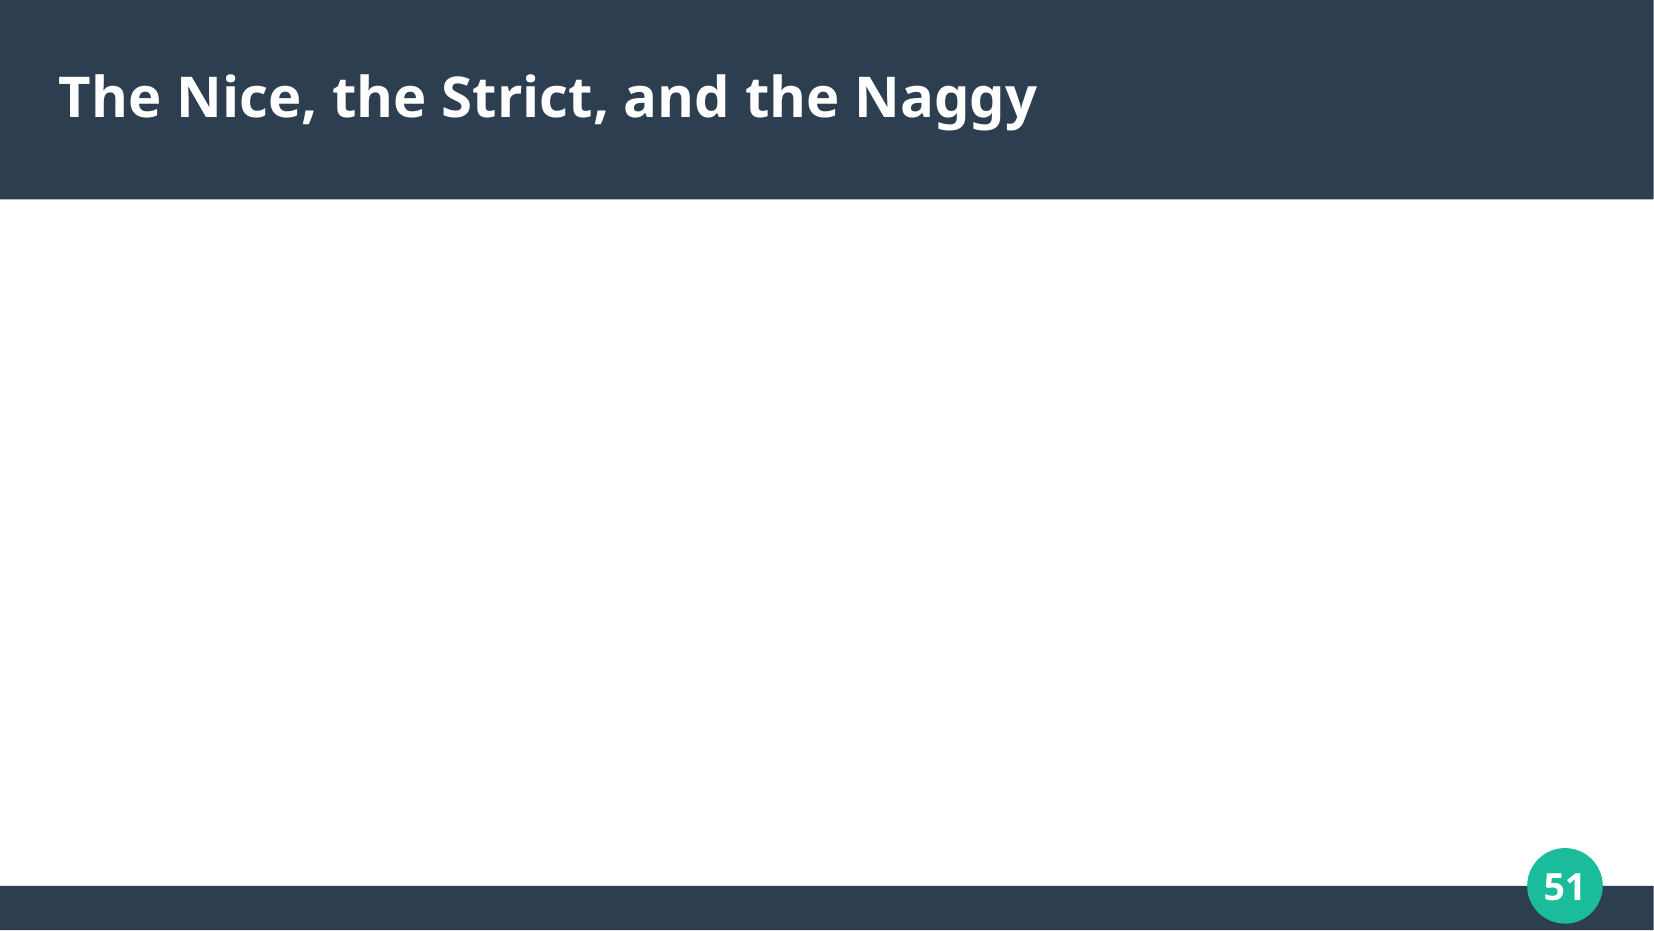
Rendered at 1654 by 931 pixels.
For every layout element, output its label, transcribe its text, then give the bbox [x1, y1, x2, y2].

title The Nice, the Strict, and the Naggy [59, 37, 1595, 155]
